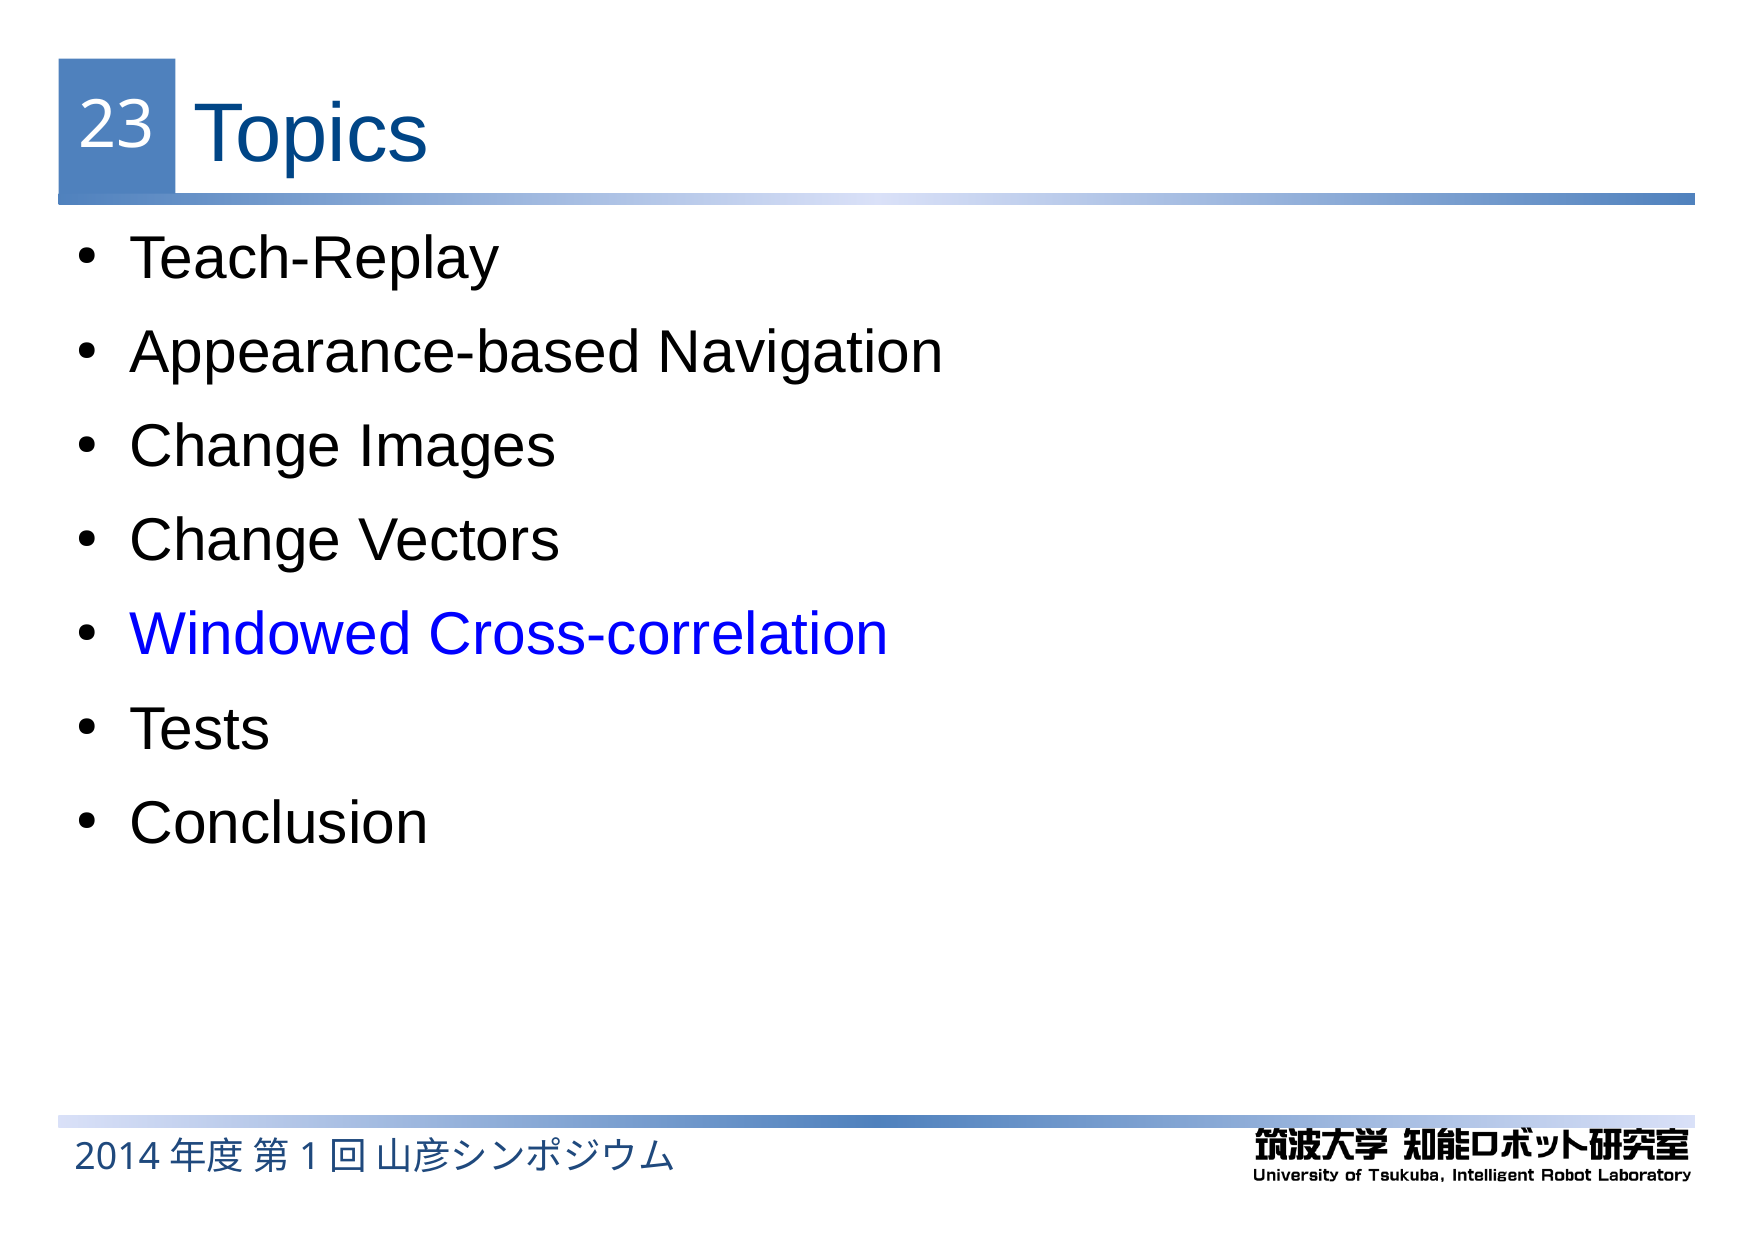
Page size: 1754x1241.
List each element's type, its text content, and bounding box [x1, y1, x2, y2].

title Topics [193, 61, 1651, 205]
picture [1252, 1127, 1691, 1182]
list Teach-Replay Appearance-based Navigation Change Images Change Vectors Windowed Cross-correlation Tests Conclusion [58, 223, 1696, 1116]
